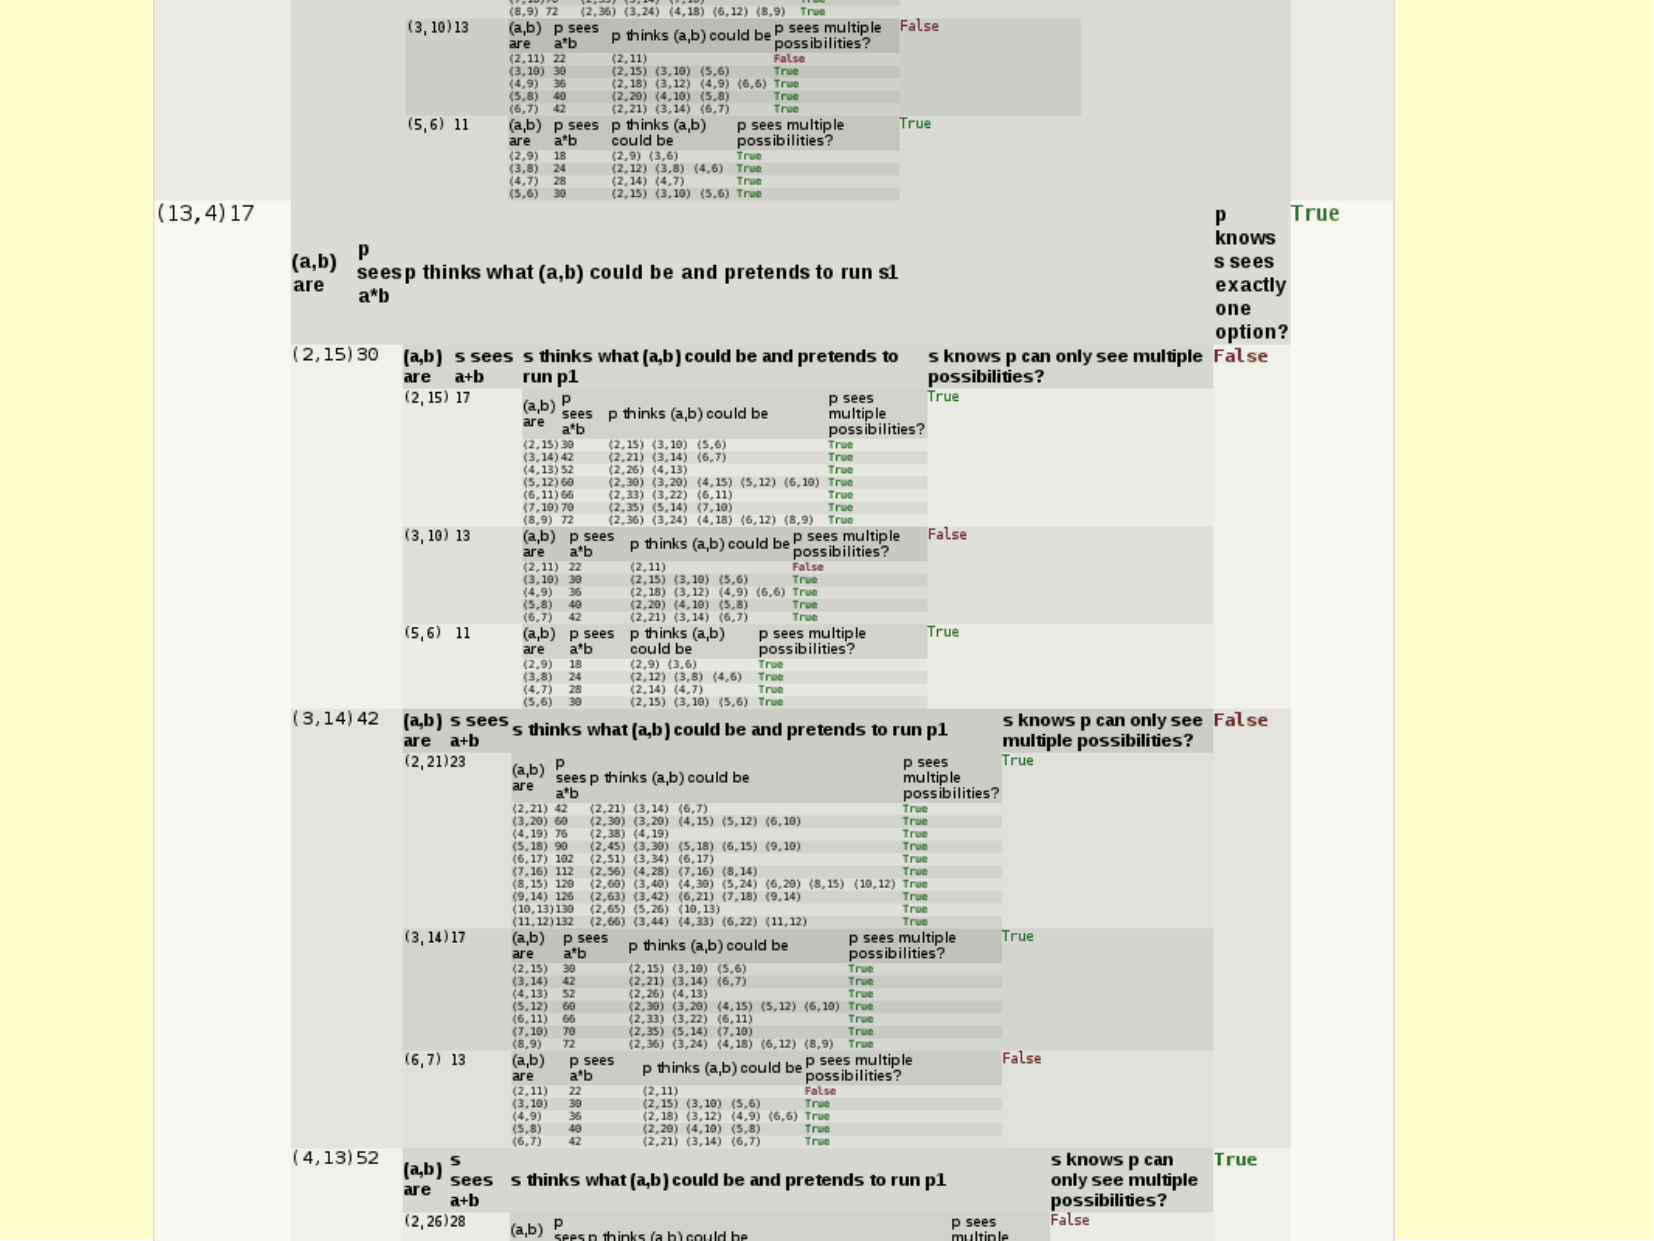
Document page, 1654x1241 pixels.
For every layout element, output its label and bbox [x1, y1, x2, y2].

picture [153, 0, 1395, 1241]
